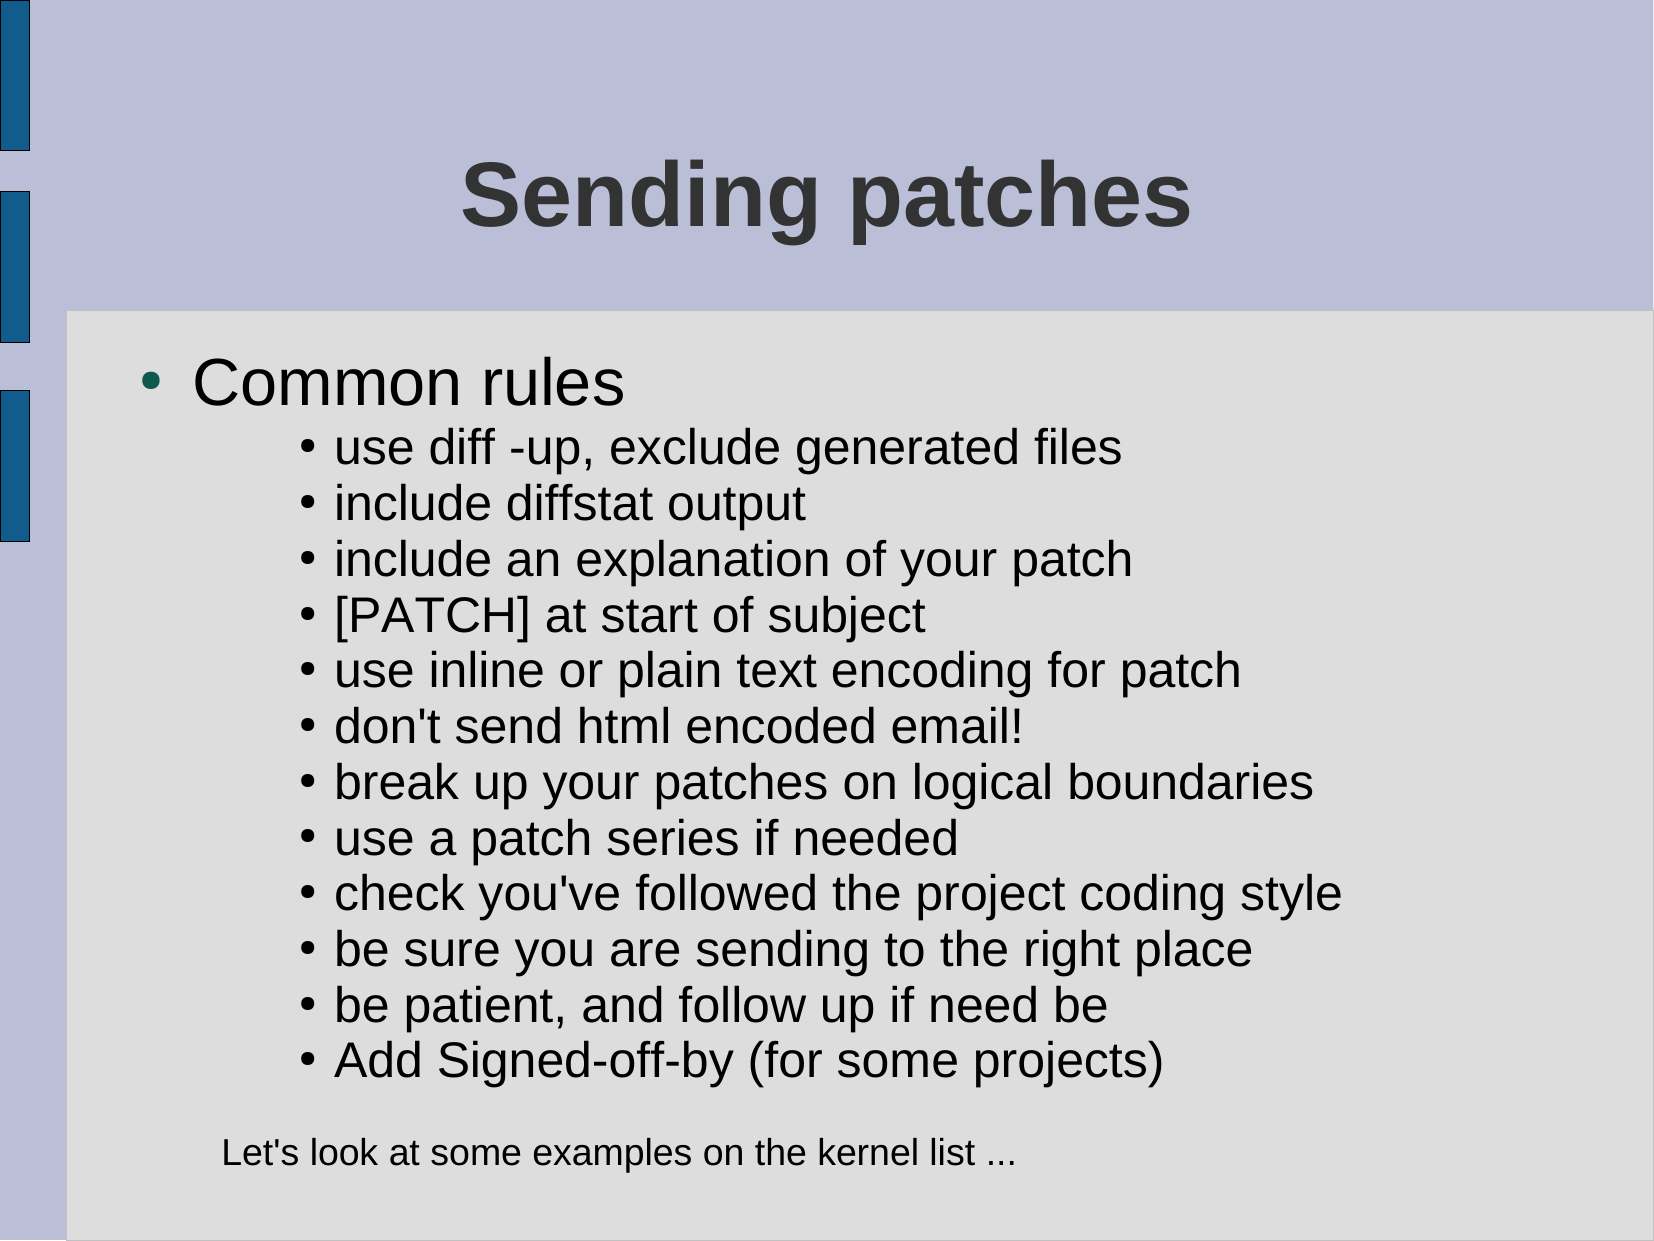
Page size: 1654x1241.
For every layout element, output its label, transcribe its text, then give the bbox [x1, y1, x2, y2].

title Sending patches [121, 98, 1534, 291]
text_box Let's look at some examples on the kernel list ... [206, 1124, 1418, 1182]
list Common rules use diff -up, exclude generated files include diffstat output include an explanation of your patch [PATCH] at start of subject use inline or plain text encoding for patch don't send html encoded email! break up your patches on logical boundaries use a patch series if needed check you've followed the project coding style be sure you are sending to the right place be patient, and follow up if need be Add Signed-off-by (for some projects) [121, 344, 1534, 1112]
